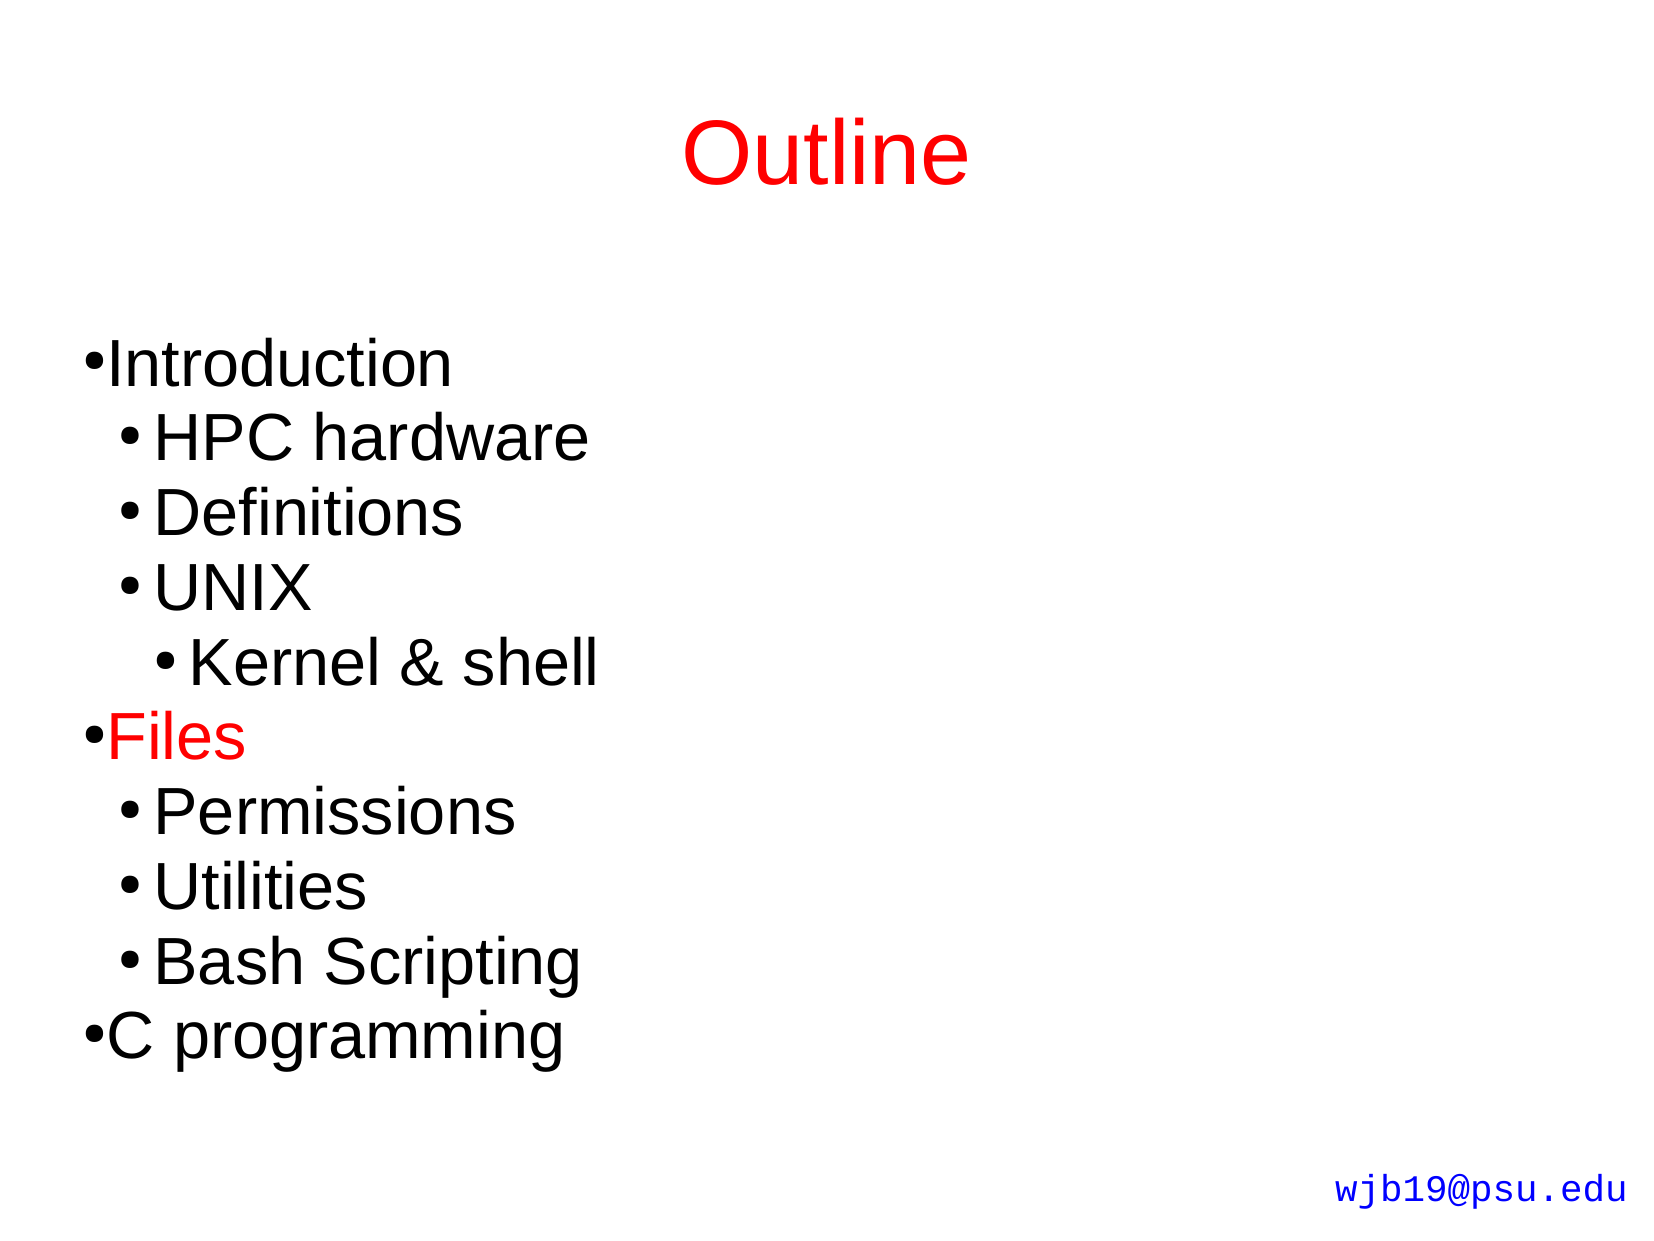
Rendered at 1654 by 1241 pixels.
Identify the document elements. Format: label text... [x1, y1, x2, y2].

title Outline [82, 49, 1571, 257]
subtitle Introduction HPC hardware Definitions UNIX Kernel & shell Files Permissions Utilities Bash Scripting C programming [82, 290, 1571, 1109]
text_box wjb19@psu.edu [1320, 1162, 1643, 1220]
